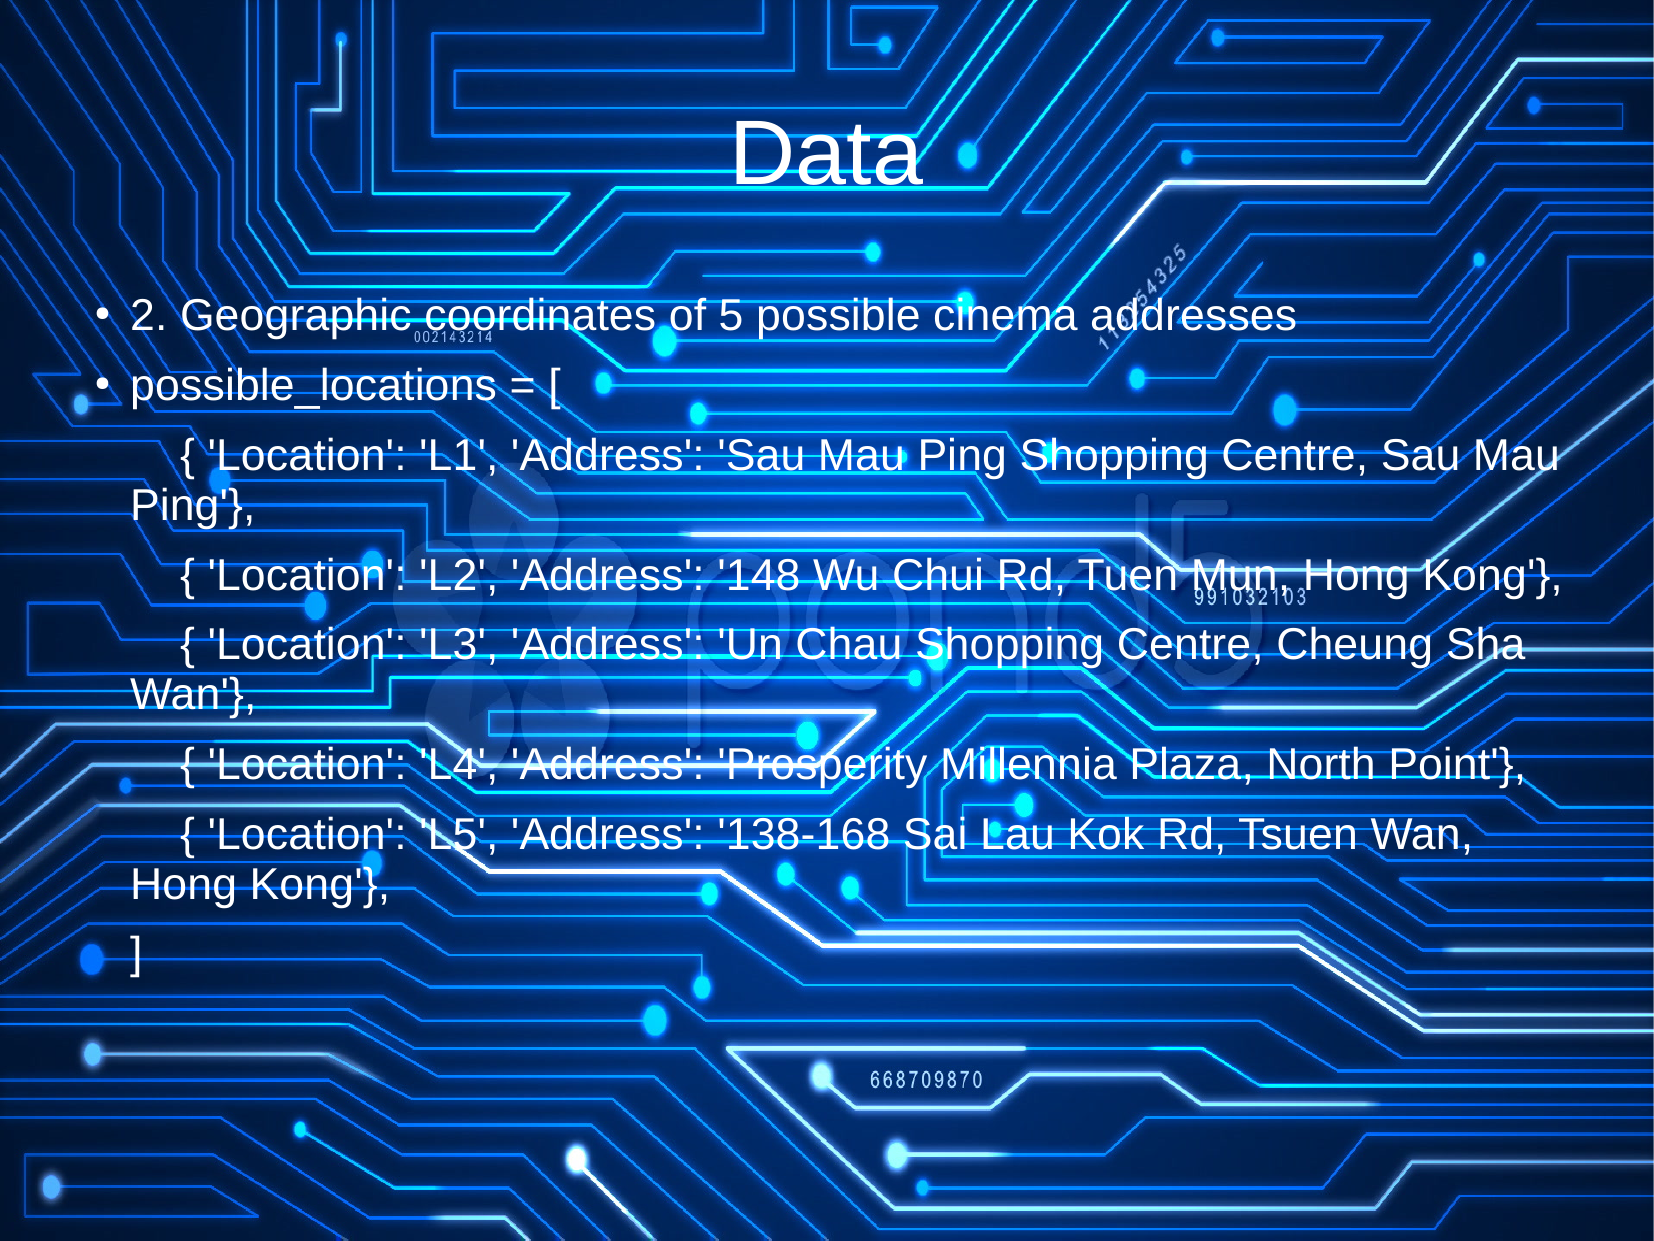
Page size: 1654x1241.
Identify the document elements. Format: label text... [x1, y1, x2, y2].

picture [0, 0, 1654, 1241]
title Data [82, 49, 1571, 257]
list 2. Geographic coordinates of 5 possible cinema addresses possible_locations = [ { 'Location': 'L1', 'Address': 'Sau Mau Ping Shopping Centre, Sau Mau Ping'}, { 'Location': 'L2', 'Address': '148 Wu Chui Rd, Tuen Mun, Hong Kong'}, { 'Location': 'L3', 'Address': 'Un Chau Shopping Centre, Cheung Sha Wan'}, { 'Location': 'L4', 'Address': 'Prosperity Millennia Plaza, North Point'}, { 'Location': 'L5', 'Address': '138-168 Sai Lau Kok Rd, Tsuen Wan, Hong Kong'}, ] [82, 290, 1571, 1010]
